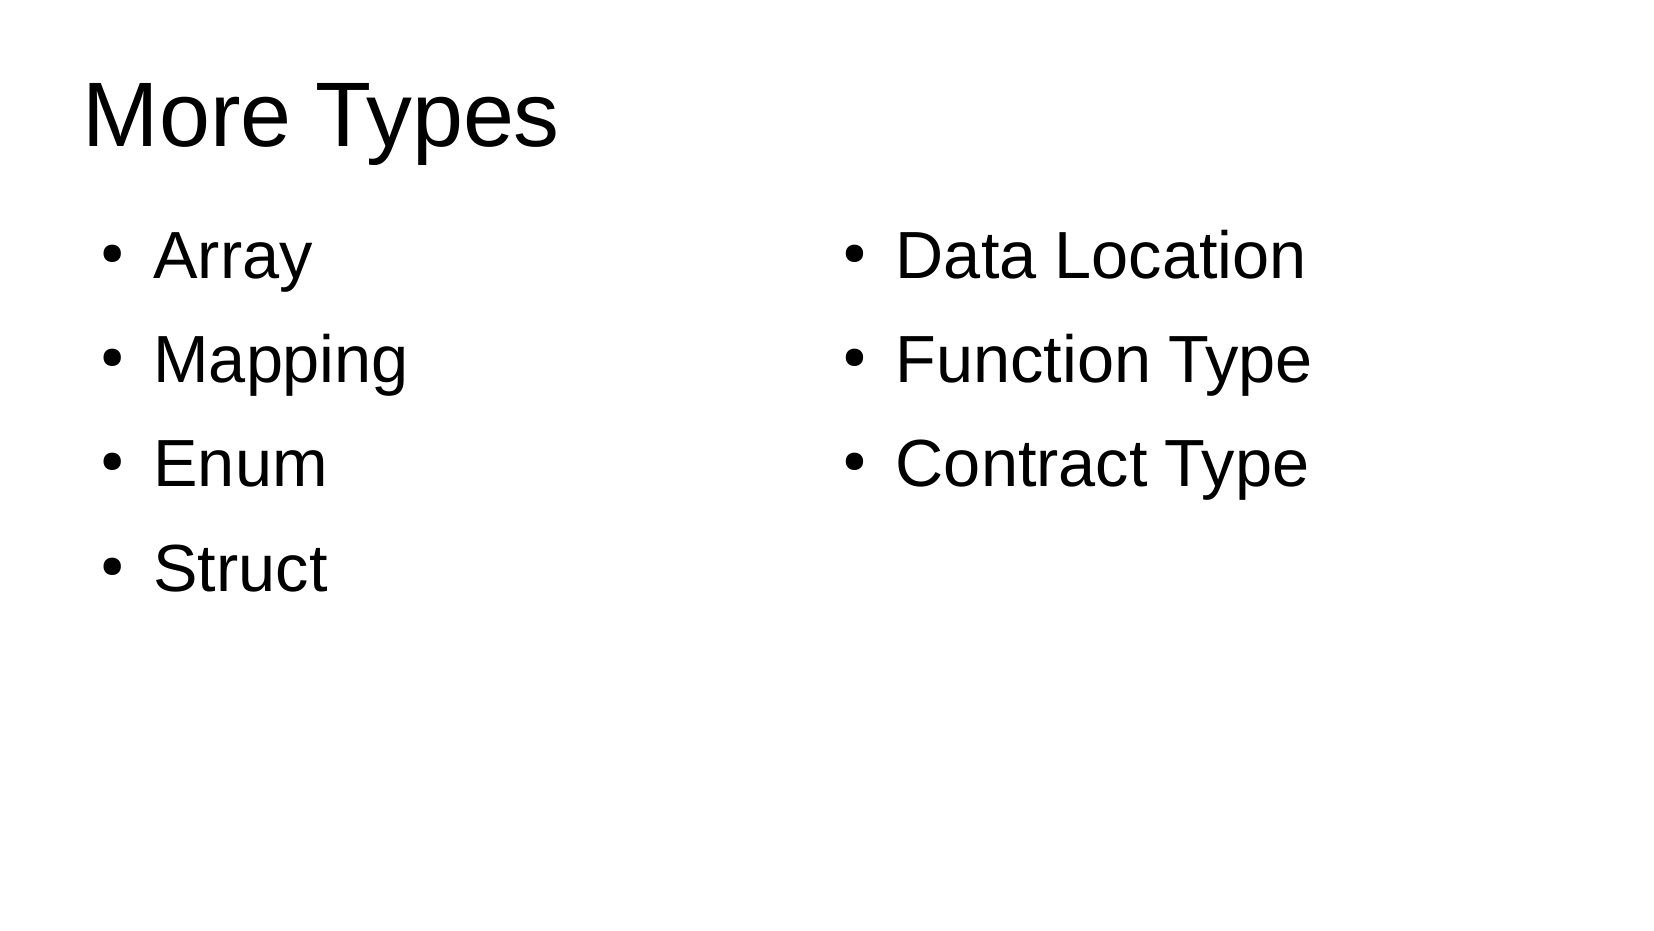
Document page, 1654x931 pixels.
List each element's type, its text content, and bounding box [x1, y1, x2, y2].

list Data Location Function Type Contract Type [825, 217, 1568, 758]
title More Types [82, 37, 1571, 193]
list Array Mapping Enum Struct [82, 217, 825, 758]
